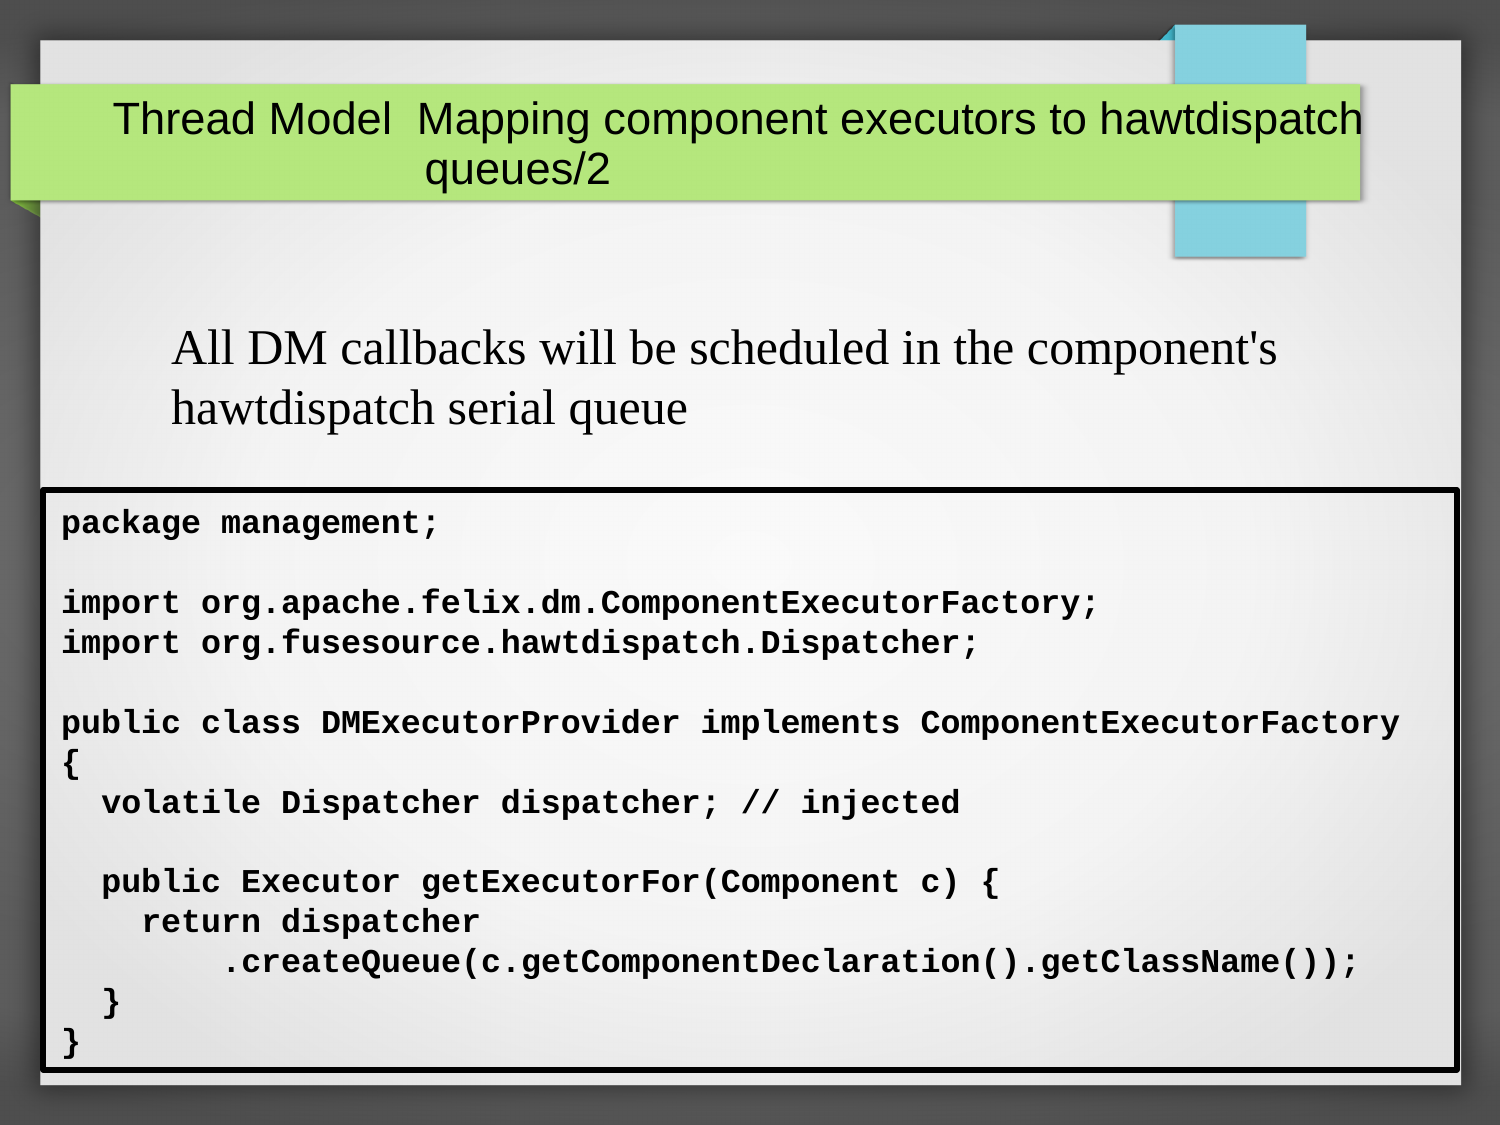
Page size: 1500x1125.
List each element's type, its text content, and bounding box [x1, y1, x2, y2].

text_box All DM callbacks will be scheduled in the component's hawtdispatch serial queue [156, 307, 1306, 443]
text_box package management; import org.apache.felix.dm.ComponentExecutorFactory; import org.fusesource.hawtdispatch.Dispatcher; public class DMExecutorProvider implements ComponentExecutorFactory { volatile Dispatcher dispatcher; // injected public Executor getExecutorFor(Component c) { return dispatcher .createQueue(c.getComponentDeclaration().getClassName()); } } [43, 489, 1457, 1070]
title Thread Model Mapping component executors to hawtdispatch queues/2 [112, 57, 1388, 230]
picture [0, 0, 1500, 1125]
